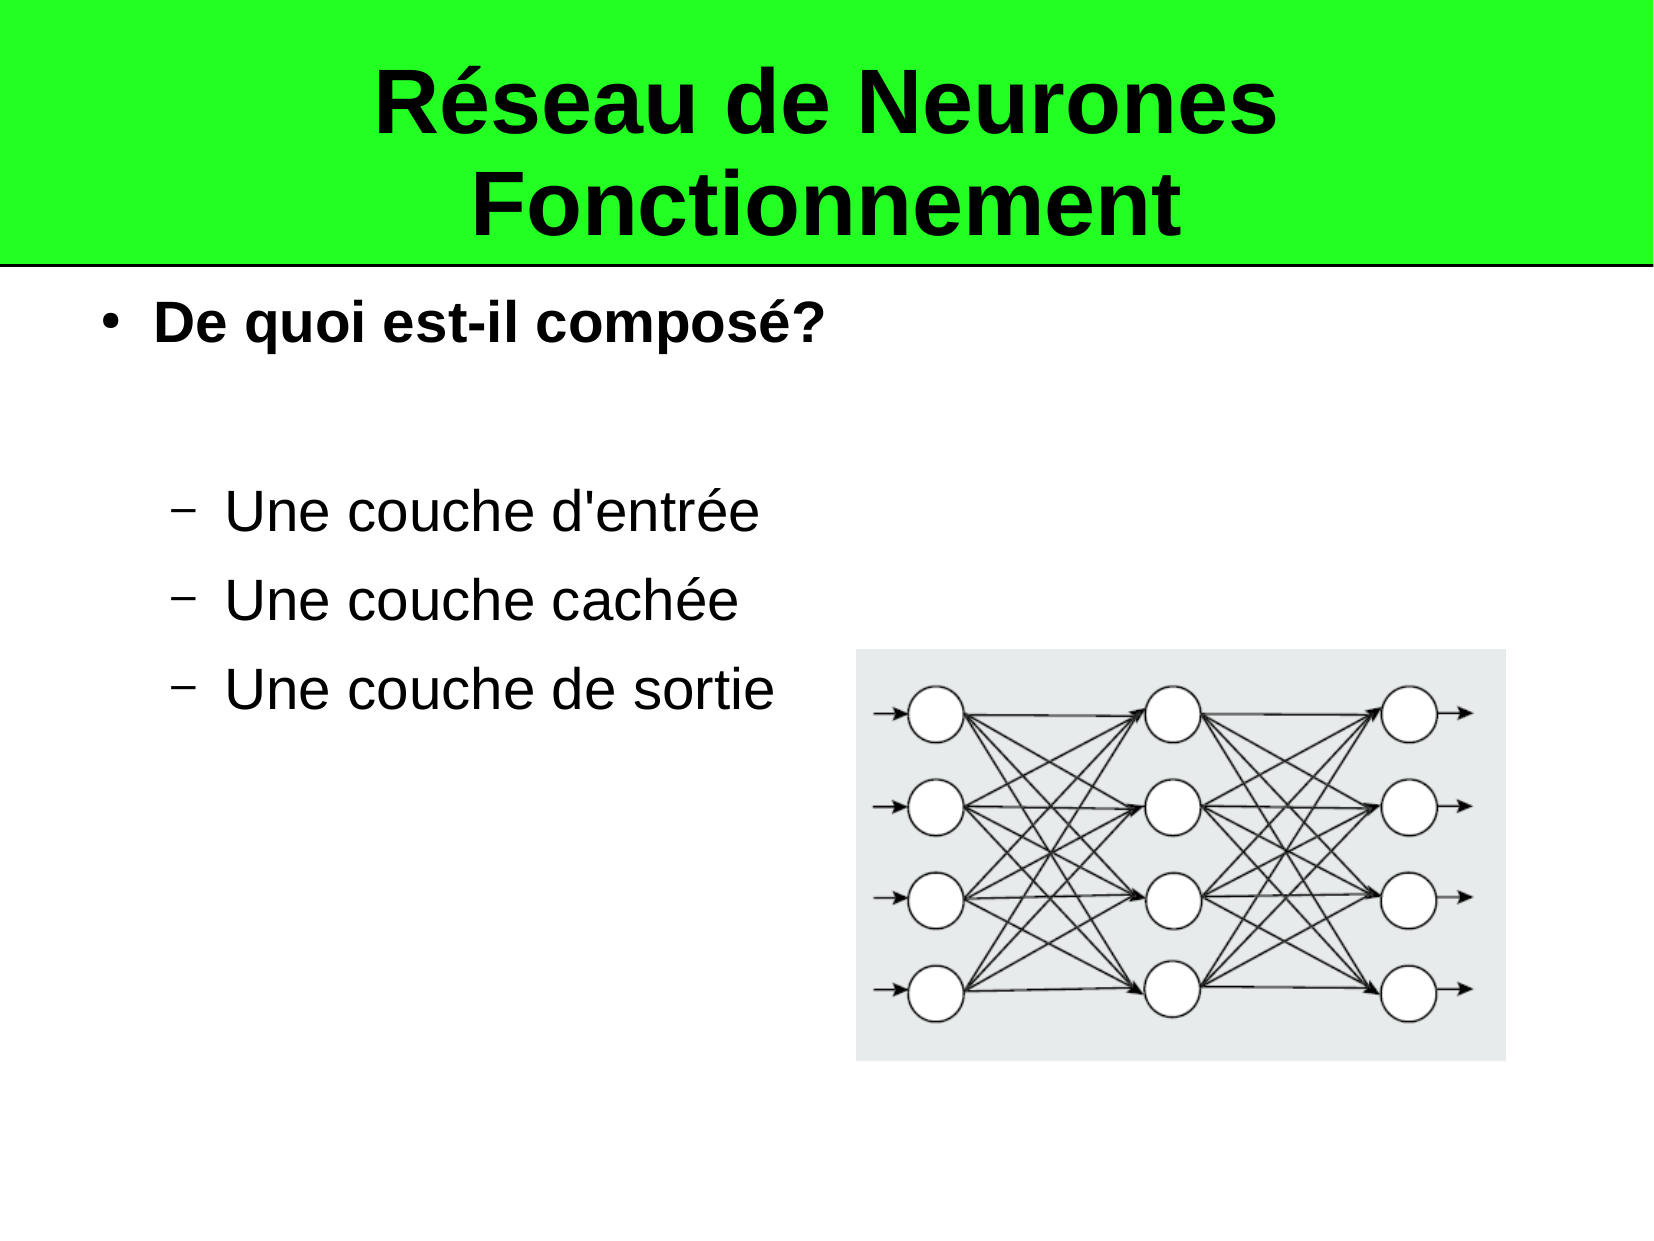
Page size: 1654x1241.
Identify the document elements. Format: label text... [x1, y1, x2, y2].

list De quoi est-il composé? Une couche d'entrée Une couche cachée Une couche de sortie [82, 290, 1571, 1109]
picture [856, 649, 1506, 1063]
text_box [0, 0, 1654, 264]
title Réseau de Neurones Fonctionnement [82, 49, 1571, 257]
